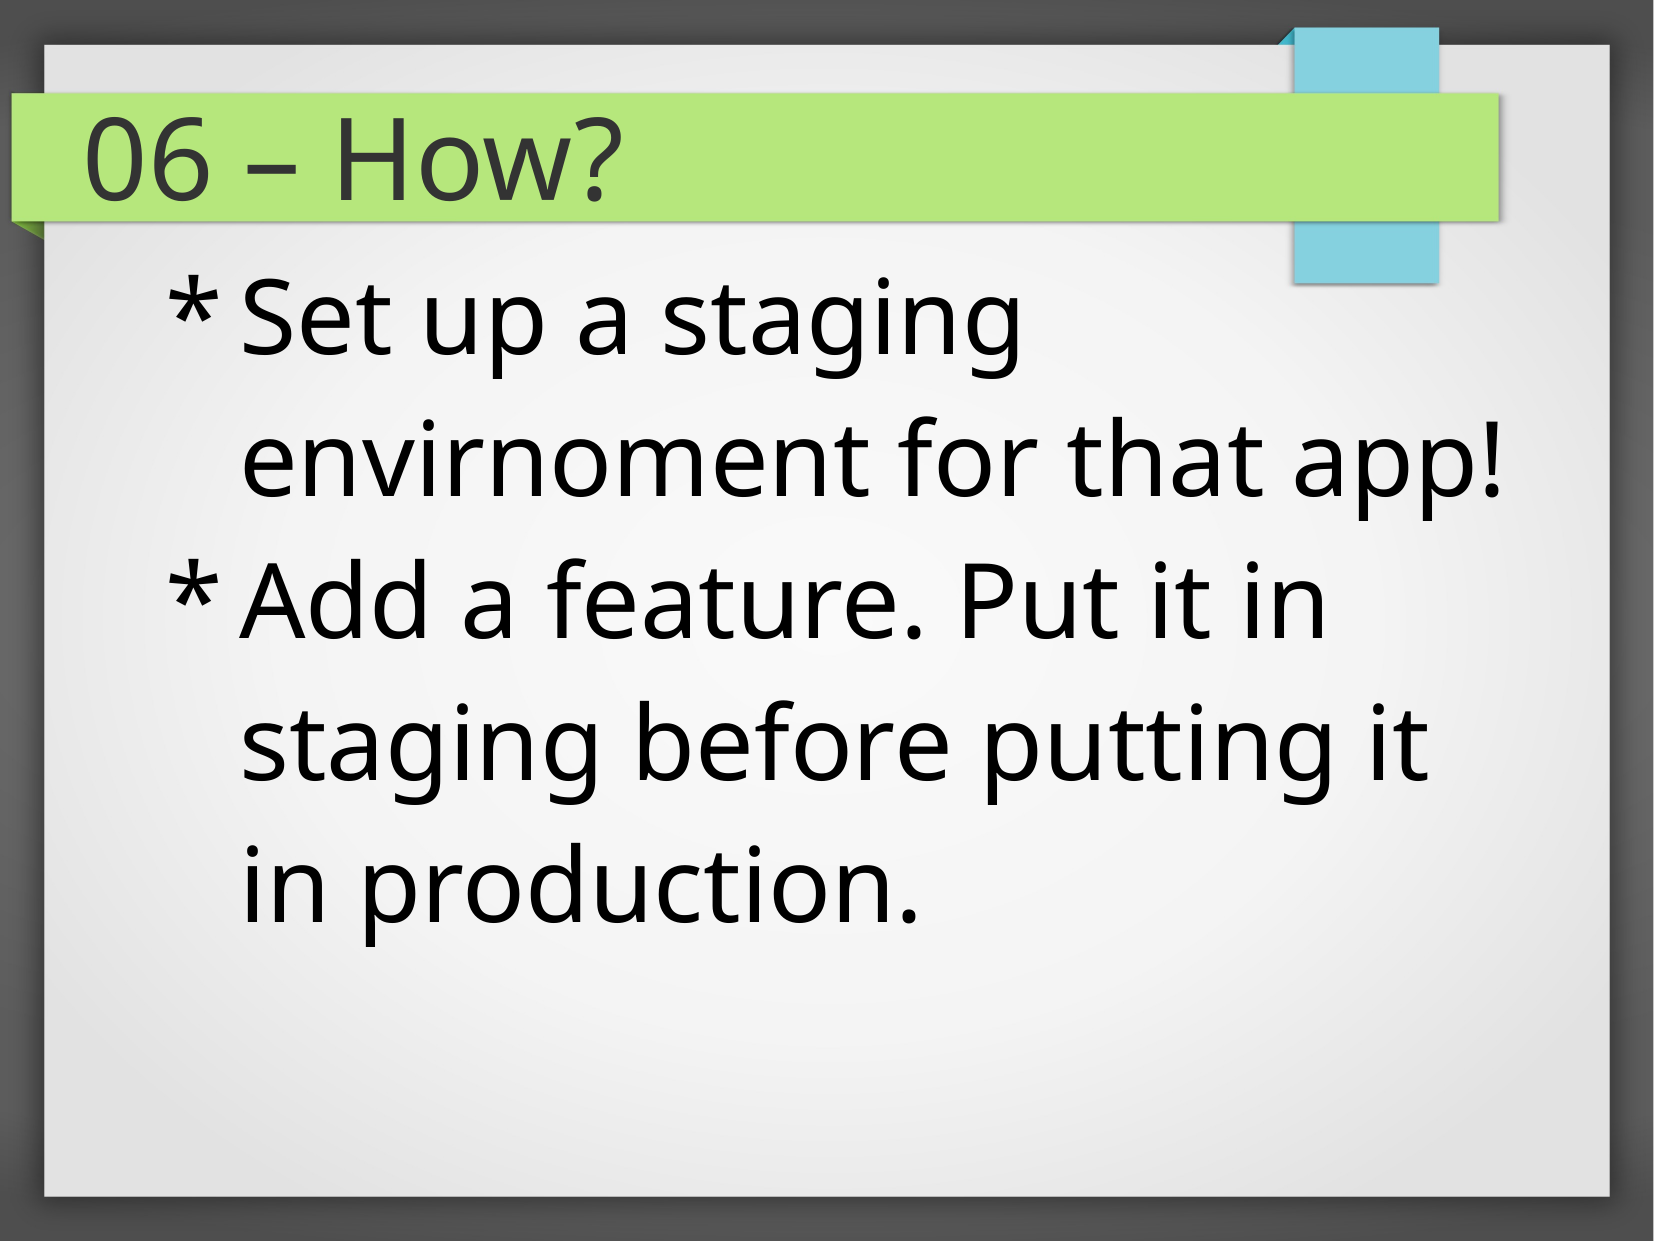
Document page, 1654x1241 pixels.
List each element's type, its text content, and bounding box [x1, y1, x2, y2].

picture [0, 0, 1654, 1241]
title 06 – How? [82, 102, 1465, 209]
subtitle * Set up a staging envirnoment for that app! * Add a feature. Put it in staging before putting it in production. [165, 243, 1538, 1241]
